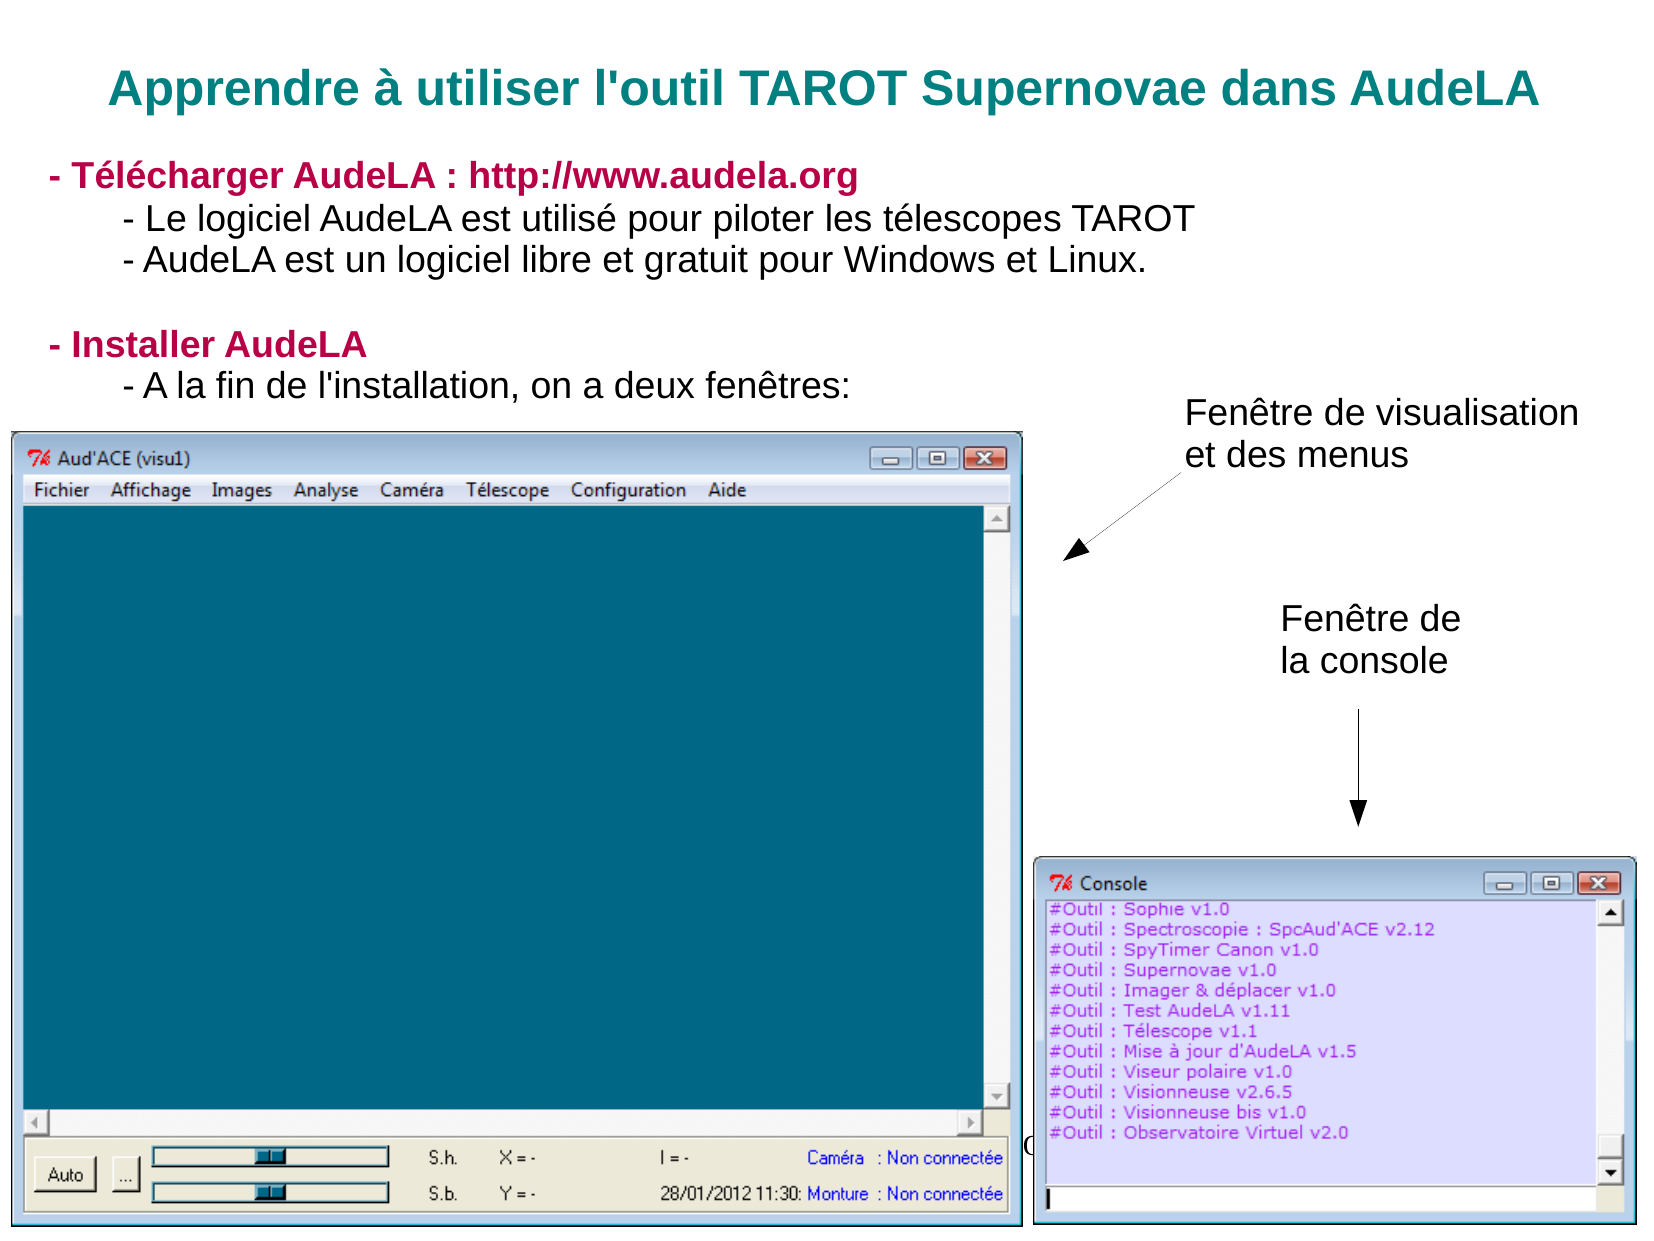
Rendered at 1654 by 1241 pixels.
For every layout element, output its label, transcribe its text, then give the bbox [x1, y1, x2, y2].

picture [11, 431, 1023, 1227]
picture [1033, 856, 1637, 1225]
text_box Fenêtre de la console [1265, 590, 1477, 690]
text_box - Télécharger AudeLA : http://www.audela.org - Le logiciel AudeLA est utilisé pour piloter les télescopes TAROT - AudeLA est un logiciel libre et gratuit pour Windows et Linux. - Installer AudeLA - A la fin de l'installation, on a deux fenêtres: [33, 147, 1212, 460]
text_box Apprendre à utiliser l'outil TAROT Supernovae dans AudeLA [92, 53, 1557, 125]
text_box Fenêtre de visualisation et des menus [1169, 383, 1595, 483]
